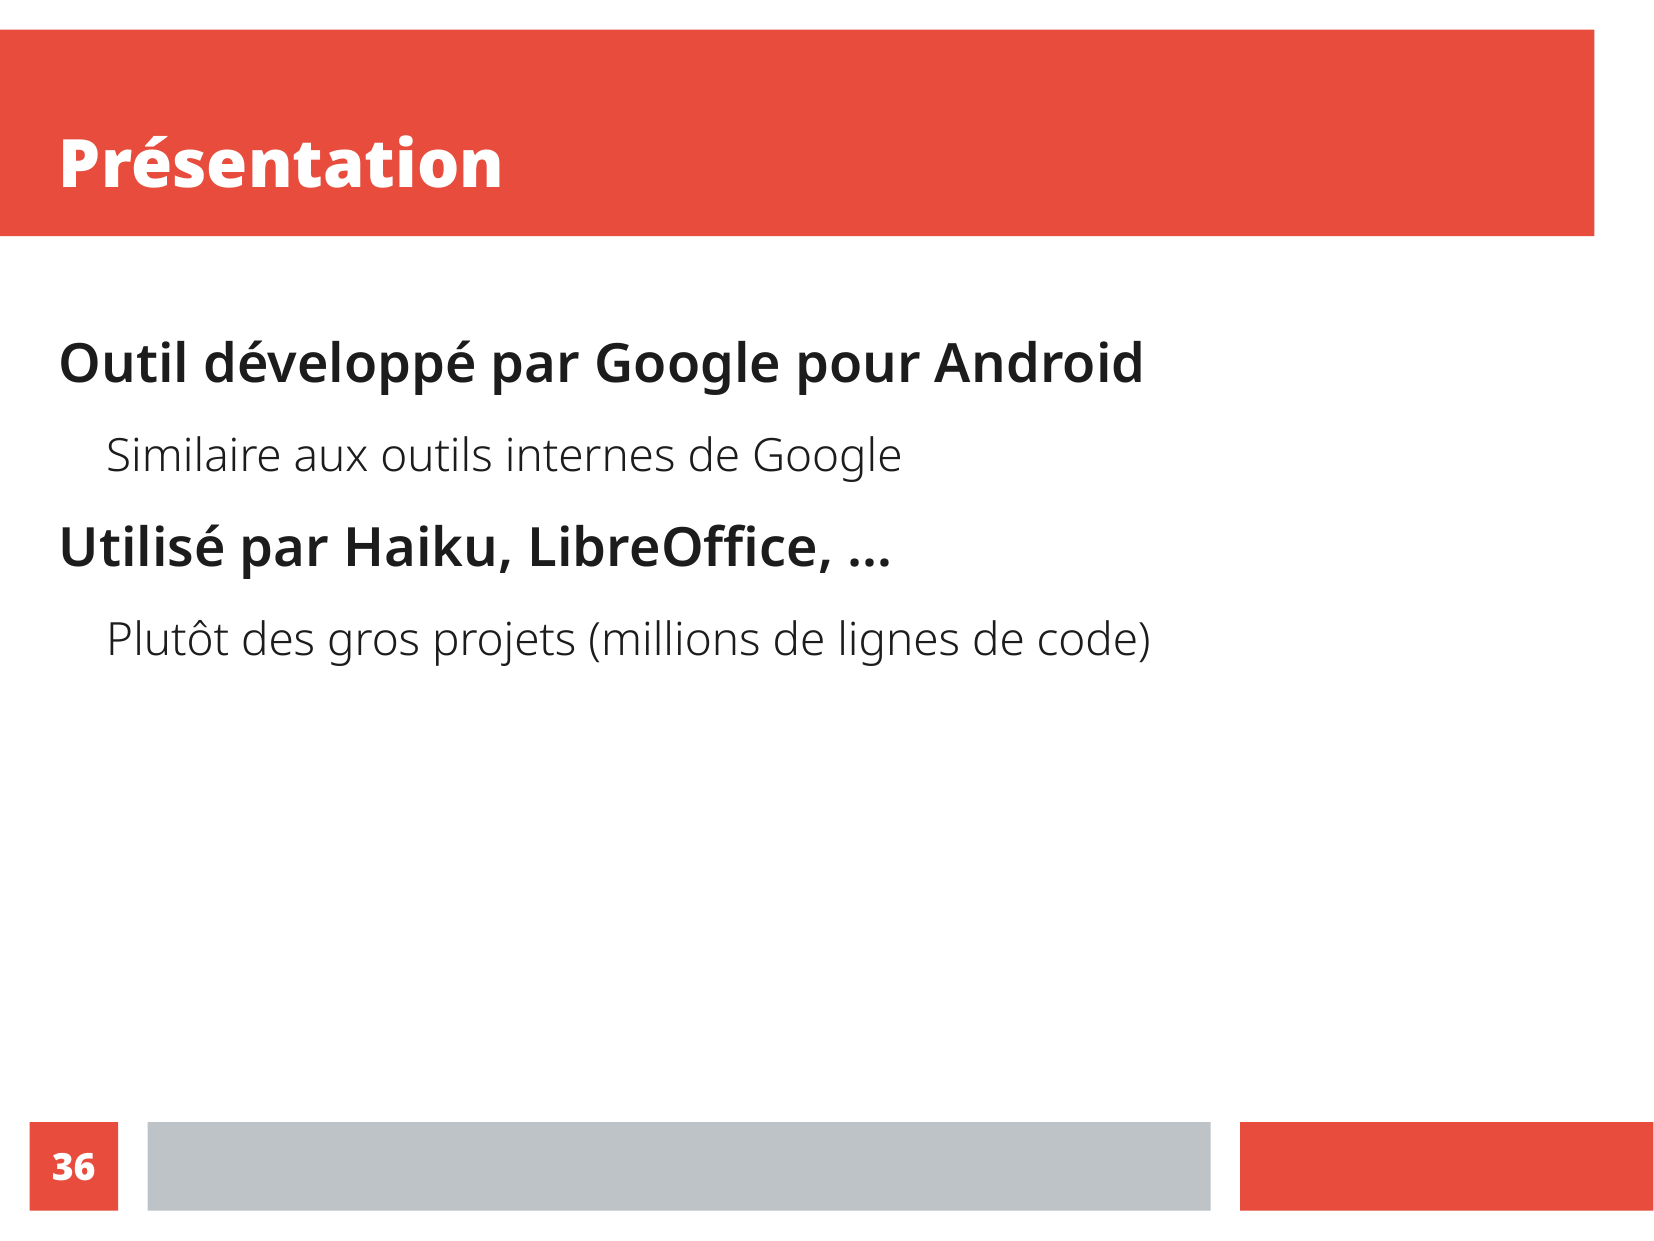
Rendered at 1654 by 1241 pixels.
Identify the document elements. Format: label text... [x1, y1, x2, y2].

list Outil développé par Google pour Android Similaire aux outils internes de Google Utilisé par Haiku, LibreOffice, … Plutôt des gros projets (millions de lignes de code) [59, 324, 1565, 1093]
title Présentation [59, 59, 1595, 207]
